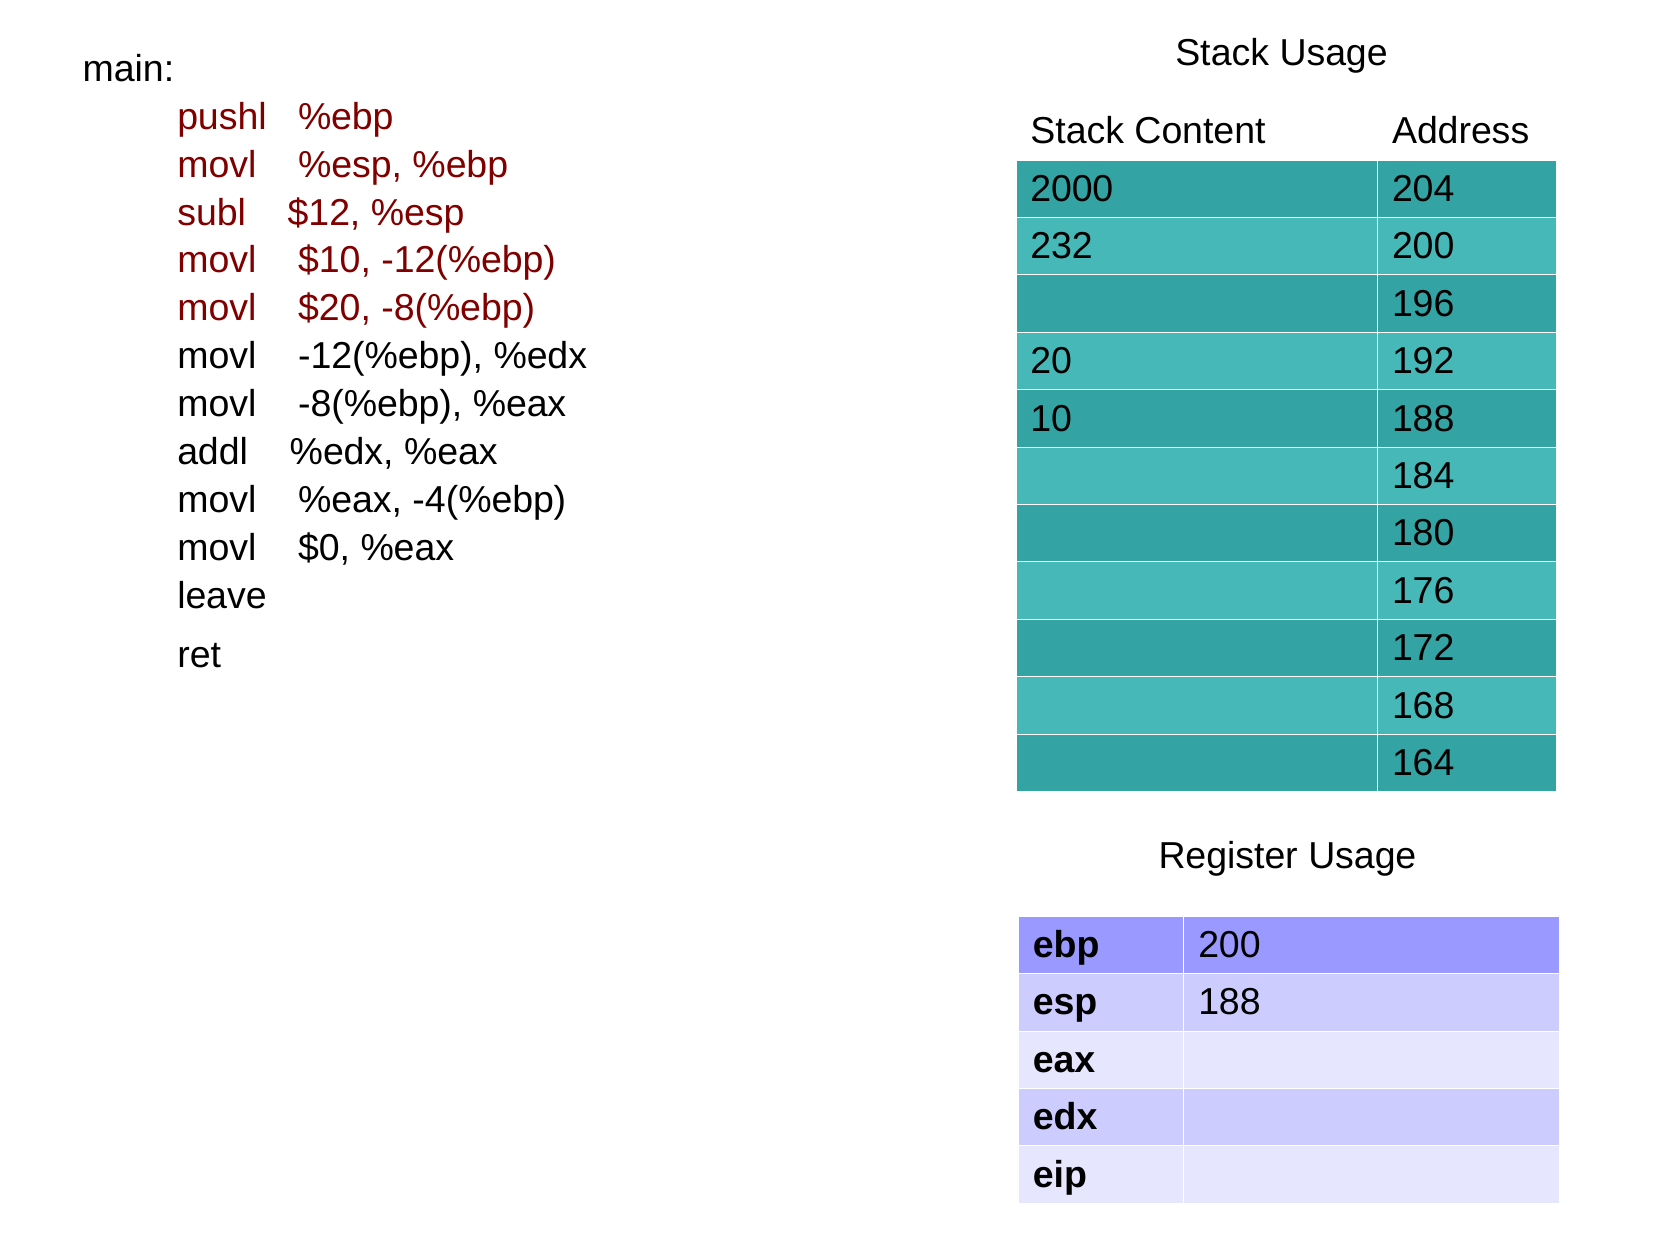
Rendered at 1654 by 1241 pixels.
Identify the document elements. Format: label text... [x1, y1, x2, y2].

table_cell esp [1019, 974, 1183, 1031]
text_box Register Usage [1015, 826, 1560, 884]
table_cell [1017, 448, 1377, 504]
table_cell 188 [1184, 974, 1559, 1031]
table_cell 180 [1378, 505, 1556, 561]
table_cell 192 [1378, 333, 1556, 389]
table_cell [1017, 677, 1377, 734]
table_header 200 [1184, 917, 1559, 973]
table_cell 2000 [1017, 161, 1377, 217]
table_cell edx [1019, 1089, 1183, 1145]
table_cell [1017, 620, 1377, 676]
table_header ebp [1019, 917, 1183, 973]
table_cell 10 [1017, 390, 1377, 447]
table_cell 196 [1378, 275, 1556, 332]
table_cell [1017, 505, 1377, 561]
table_cell 184 [1378, 448, 1556, 504]
table_cell 20 [1017, 333, 1377, 389]
table_cell 164 [1378, 735, 1556, 791]
table_header Address [1378, 103, 1556, 160]
table_cell 200 [1378, 218, 1556, 274]
table_cell 188 [1378, 390, 1556, 447]
list main: pushl %ebp movl %esp, %ebp subl $12, %esp movl $10, -12(%ebp) movl $20, -8(%ebp) movl -12(%ebp), %edx movl -8(%ebp), %eax addl %edx, %eax movl %eax, -4(%ebp) movl $0, %eax leave ret [82, 47, 969, 1182]
table_cell [1184, 1146, 1559, 1203]
table_header Stack Content [1017, 103, 1377, 160]
text_box Stack Usage [1009, 23, 1554, 81]
table_cell 168 [1378, 677, 1556, 734]
table_cell [1017, 735, 1377, 791]
table_cell 172 [1378, 620, 1556, 676]
table_cell eip [1019, 1146, 1183, 1203]
table_cell [1017, 275, 1377, 332]
table_cell [1184, 1089, 1559, 1145]
table_cell 204 [1378, 161, 1556, 217]
table_cell [1017, 562, 1377, 619]
table_cell [1184, 1032, 1559, 1088]
table_cell 232 [1017, 218, 1377, 274]
table_cell 176 [1378, 562, 1556, 619]
table_cell eax [1019, 1032, 1183, 1088]
